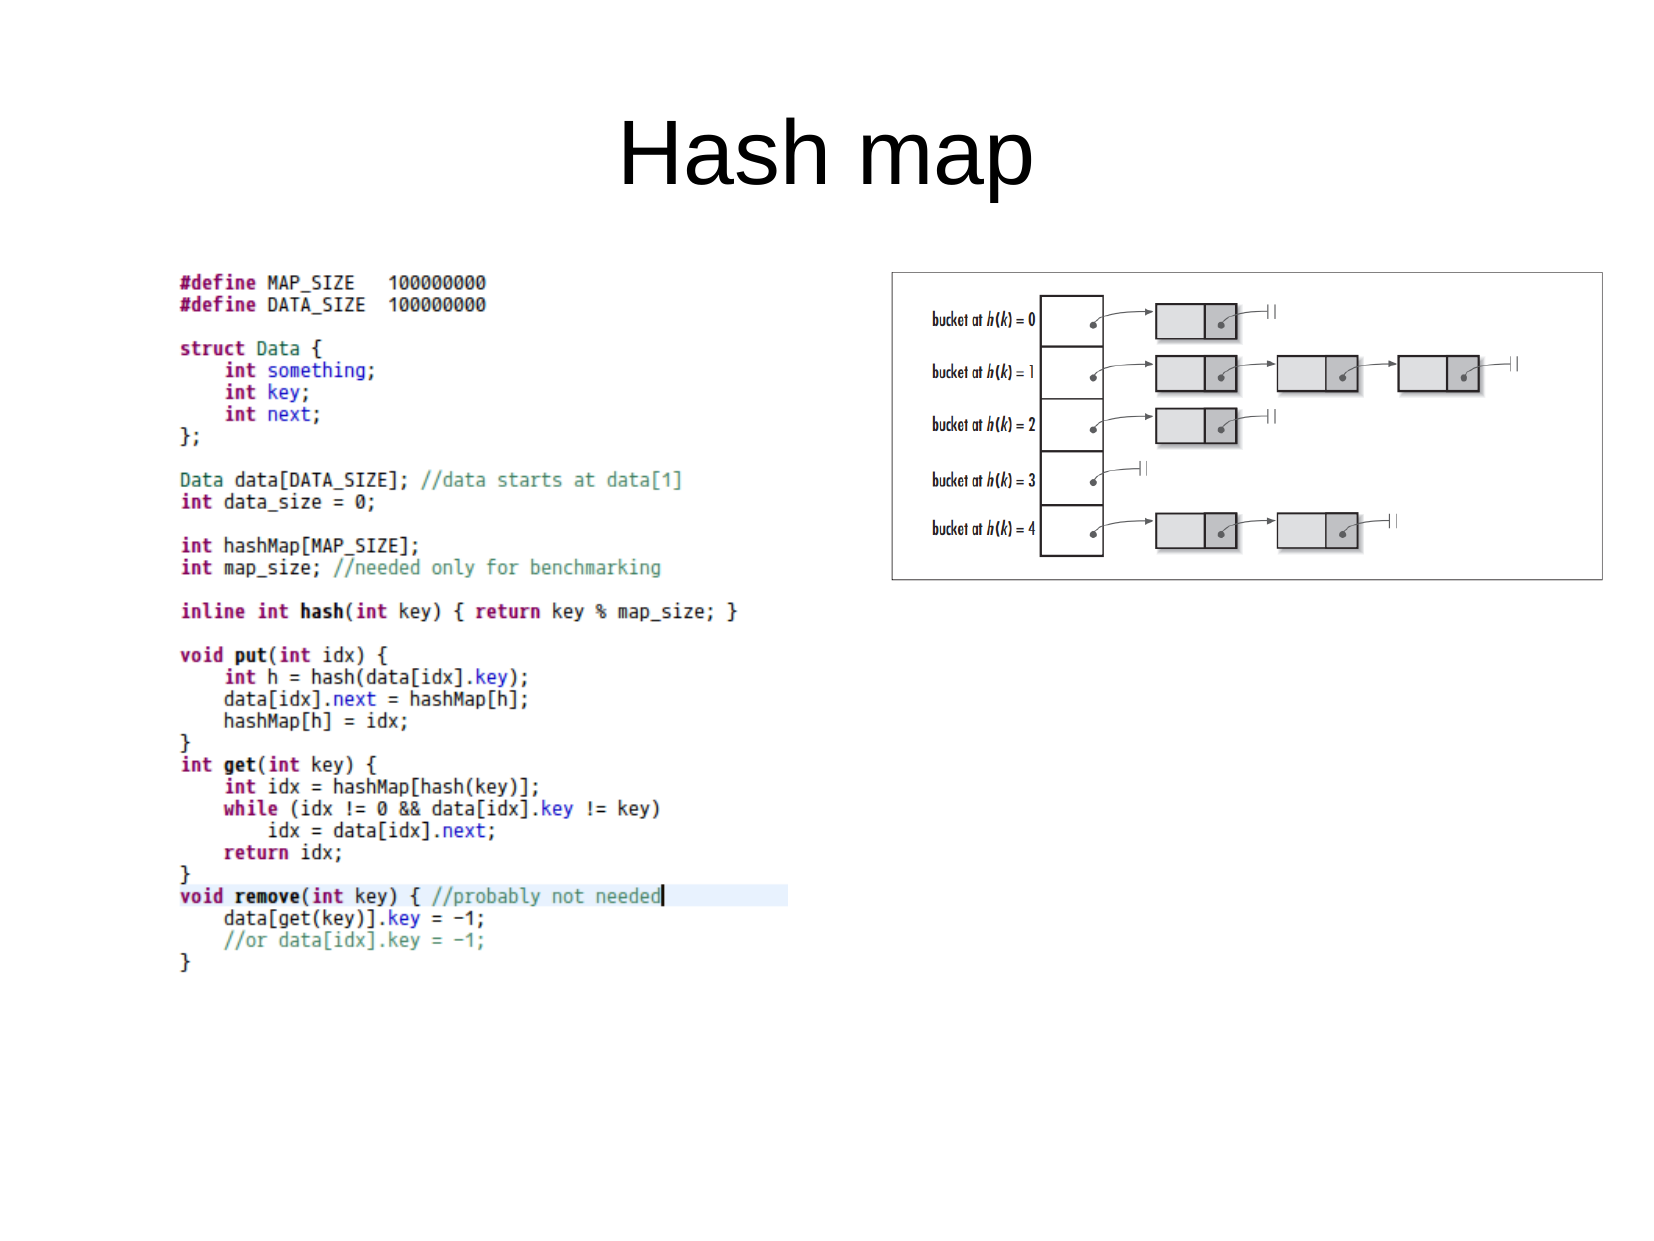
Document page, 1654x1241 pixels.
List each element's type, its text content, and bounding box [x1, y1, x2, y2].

picture [881, 256, 1608, 591]
title Hash map [82, 49, 1571, 257]
picture [177, 271, 788, 991]
